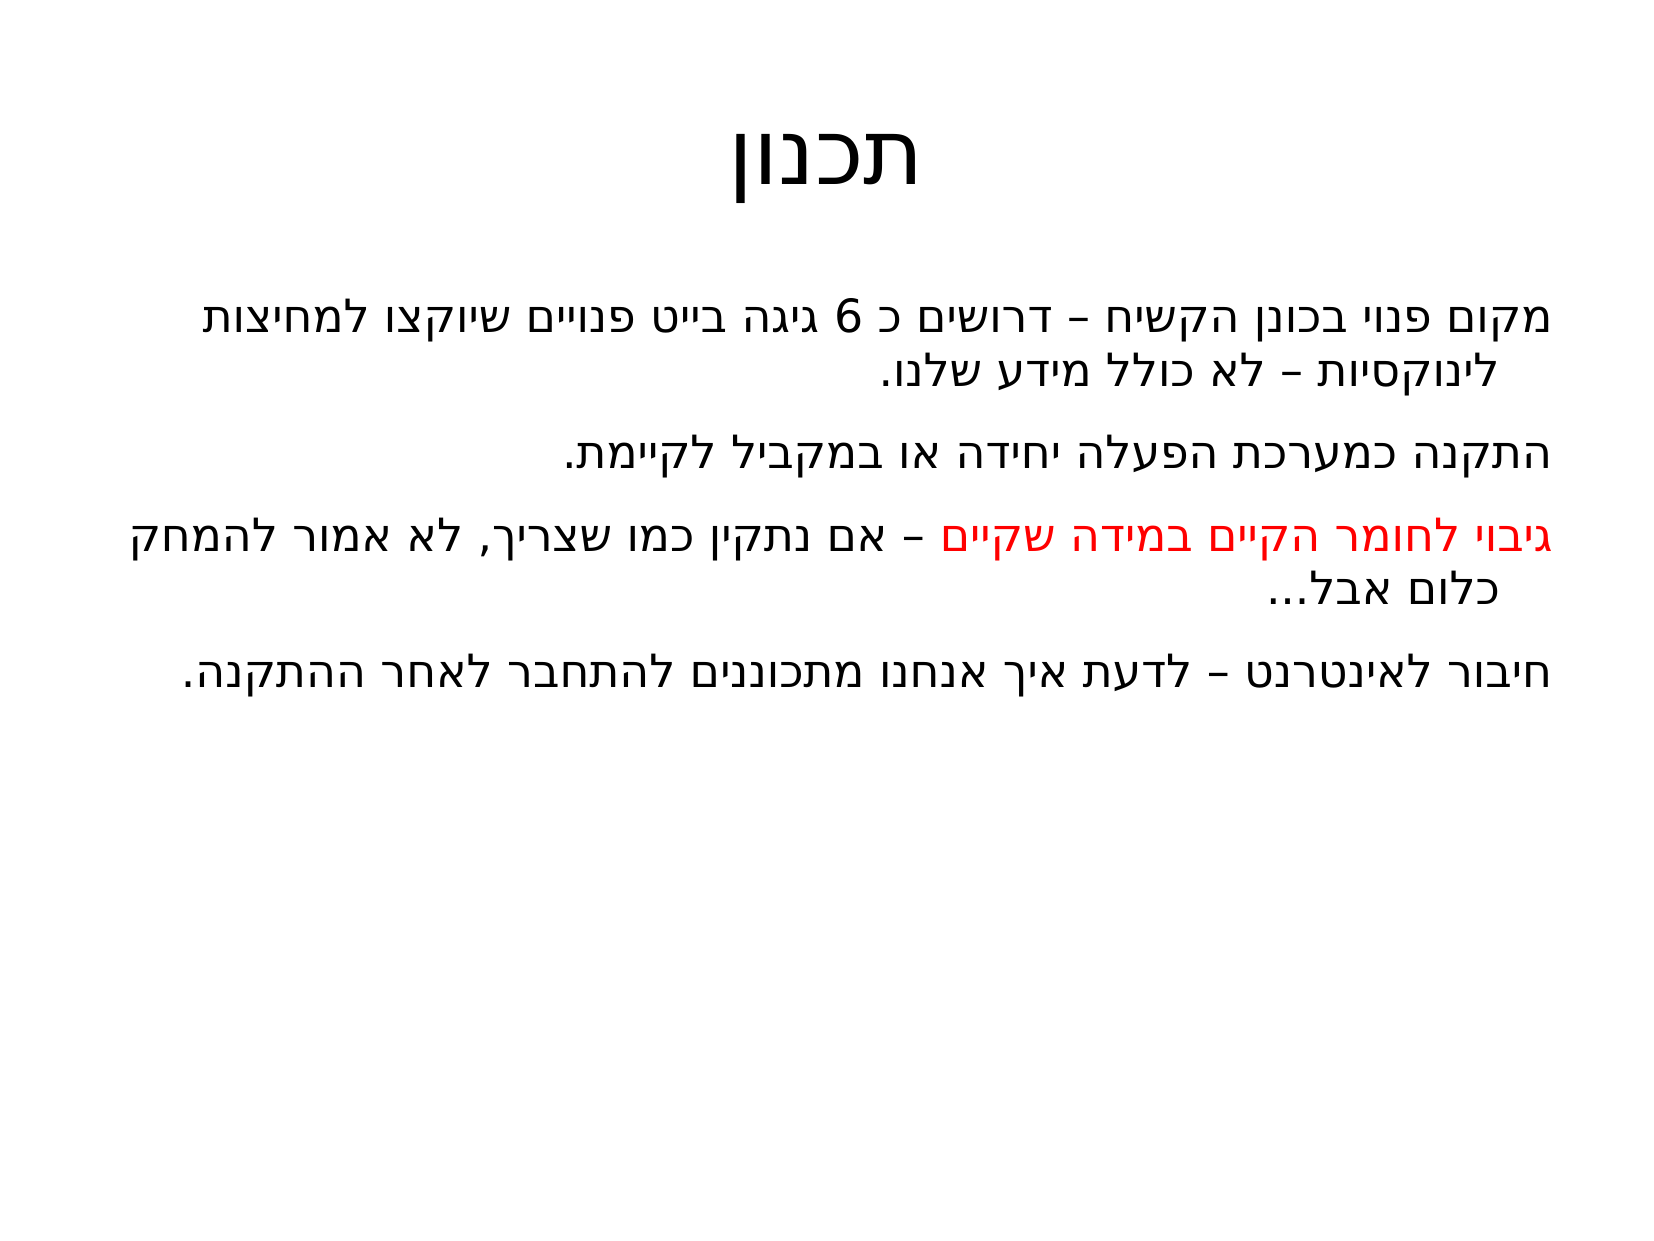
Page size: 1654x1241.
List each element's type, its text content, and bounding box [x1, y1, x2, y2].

title תכנון [82, 56, 1571, 250]
list מקום פנוי בכונן הקשיח – דרושים כ 6 גיגה בייט פנויים שיוקצו למחיצות לינוקסיות – לא כולל מידע שלנו. התקנה כמערכת הפעלה יחידה או במקביל לקיימת. גיבוי לחומר הקיים במידה שקיים – אם נתקין כמו שצריך, לא אמור להמחק כלום אבל... חיבור לאינטרנט – לדעת איך אנחנו מתכוננים להתחבר לאחר ההתקנה. [82, 290, 1571, 1109]
